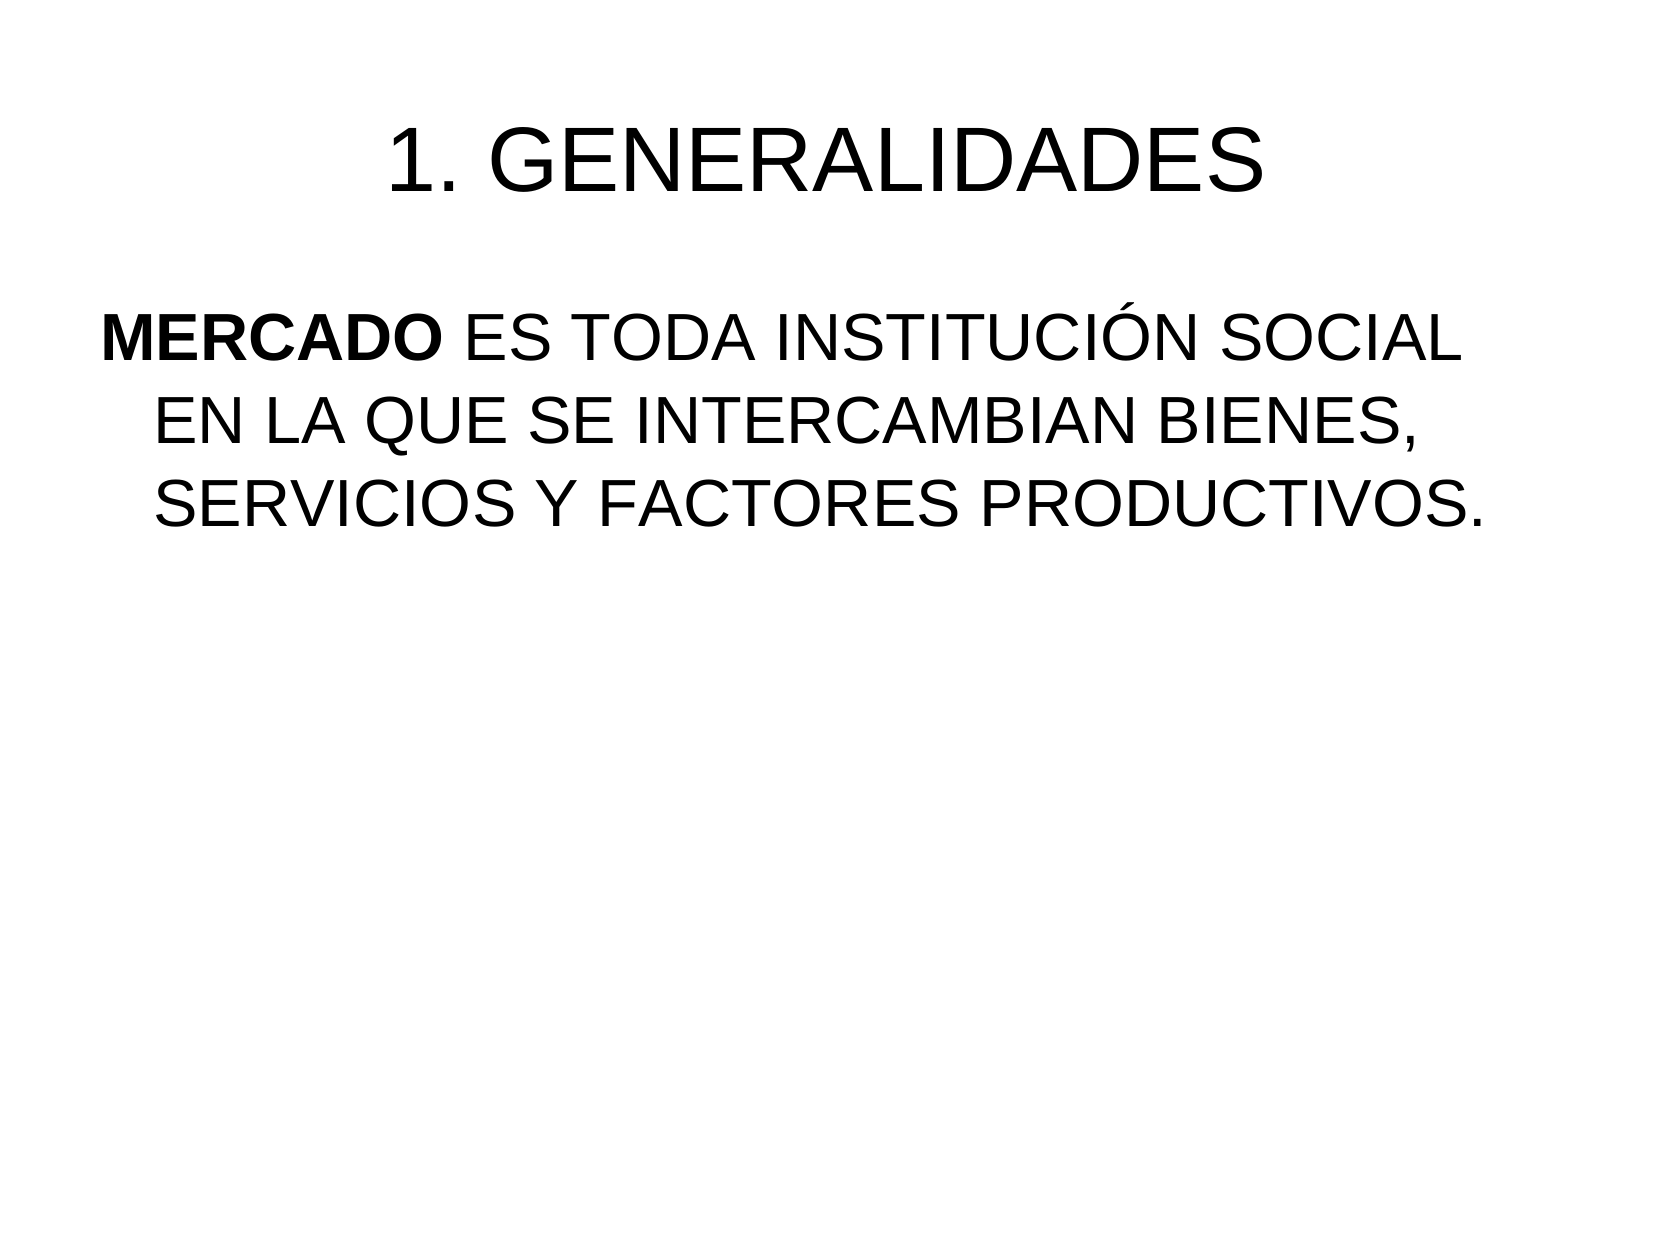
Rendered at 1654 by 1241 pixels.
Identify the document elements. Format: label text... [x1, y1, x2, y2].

list MERCADO ES TODA INSTITUCIÓN SOCIAL EN LA QUE SE INTERCAMBIAN BIENES, SERVICIOS Y FACTORES PRODUCTIVOS. [82, 290, 1571, 1109]
title 1. GENERALIDADES [82, 56, 1571, 249]
